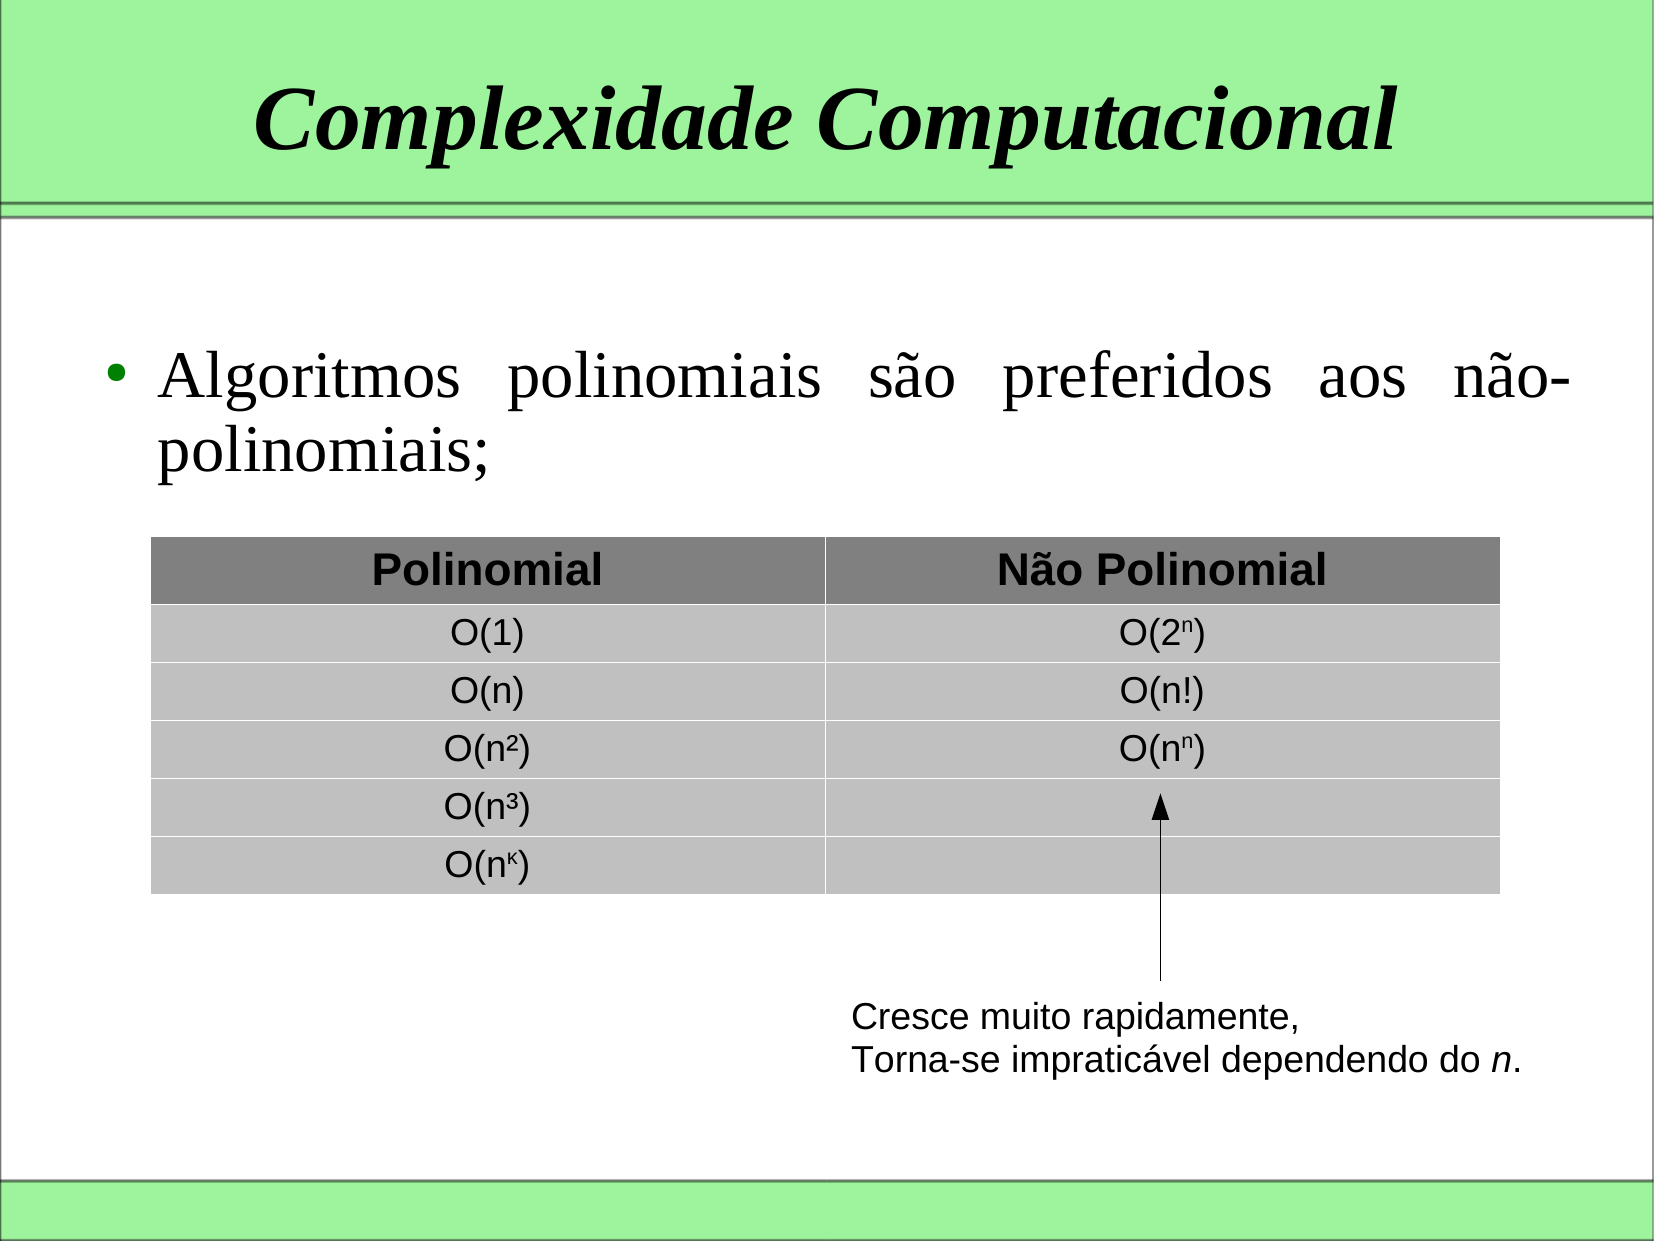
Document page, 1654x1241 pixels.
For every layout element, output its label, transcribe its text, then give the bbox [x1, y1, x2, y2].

table_header Polinomial [151, 537, 825, 604]
title Complexidade Computacional [82, 49, 1571, 188]
table_cell O(nn) [826, 721, 1500, 778]
table_cell O(n) [151, 663, 825, 720]
text_box Cresce muito rapidamente, Torna-se impraticável dependendo do n. [836, 988, 1536, 1088]
table_cell [826, 837, 1160, 894]
table_cell O(n³) [151, 779, 825, 836]
table_cell O(n!) [826, 663, 1500, 720]
table_cell O(2n) [826, 605, 1500, 662]
table_header Não Polinomial [826, 537, 1500, 604]
table_cell O(1) [151, 605, 825, 662]
table_cell O(nĸ) [151, 837, 825, 894]
picture [0, 0, 1654, 1241]
table_cell [826, 779, 1500, 836]
table_cell O(n²) [151, 721, 825, 778]
list Algoritmos polinomiais são preferidos aos não-polinomiais; [86, 337, 1576, 1157]
table_cell [1161, 837, 1500, 894]
